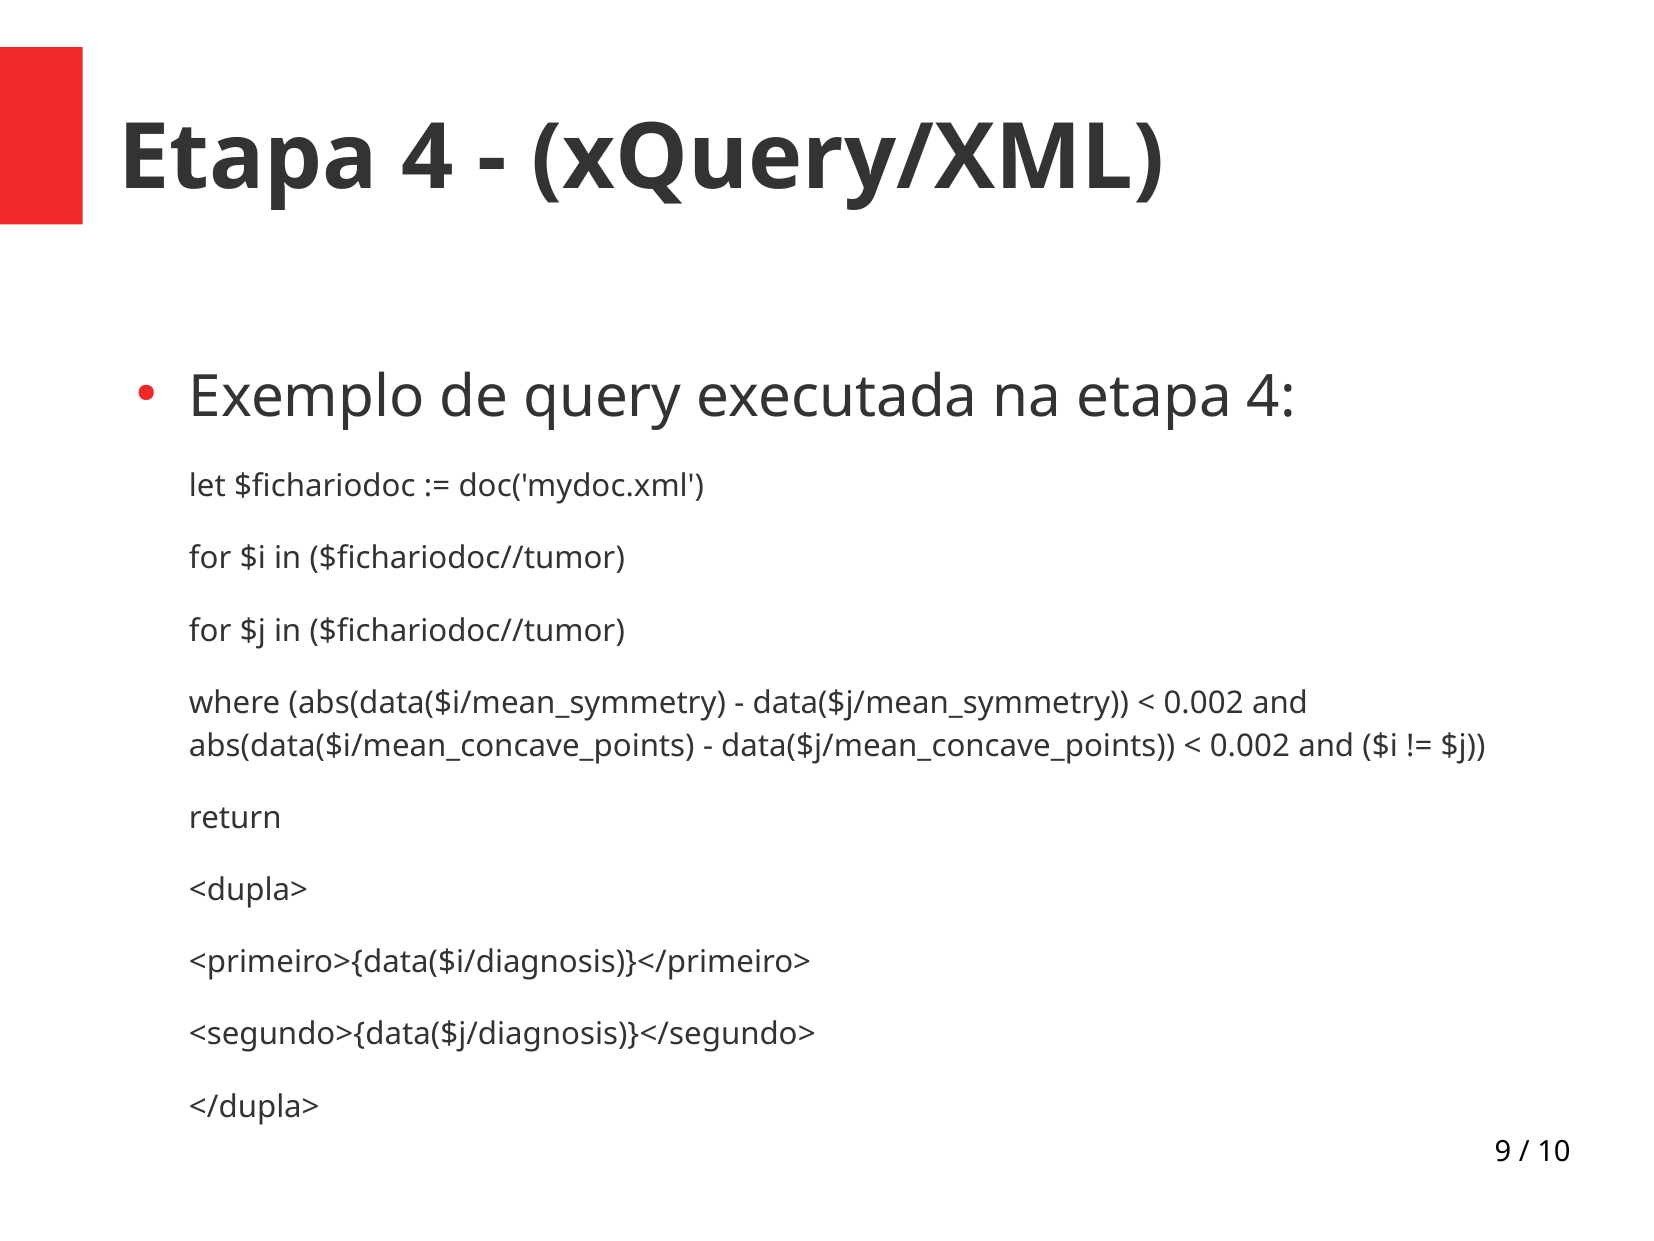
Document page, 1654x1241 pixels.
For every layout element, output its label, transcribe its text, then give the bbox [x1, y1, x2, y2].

list Exemplo de query executada na etapa 4: let $fichariodoc := doc('mydoc.xml') for $i in ($fichariodoc//tumor) for $j in ($fichariodoc//tumor) where (abs(data($i/mean_symmetry) - data($j/mean_symmetry)) < 0.002 and abs(data($i/mean_concave_points) - data($j/mean_concave_points)) < 0.002 and ($i != $j)) return <dupla> <primeiro>{data($i/diagnosis)}</primeiro> <segundo>{data($j/diagnosis)}</segundo> </dupla> [118, 354, 1536, 1074]
title Etapa 4 - (xQuery/XML) [118, 49, 1571, 257]
